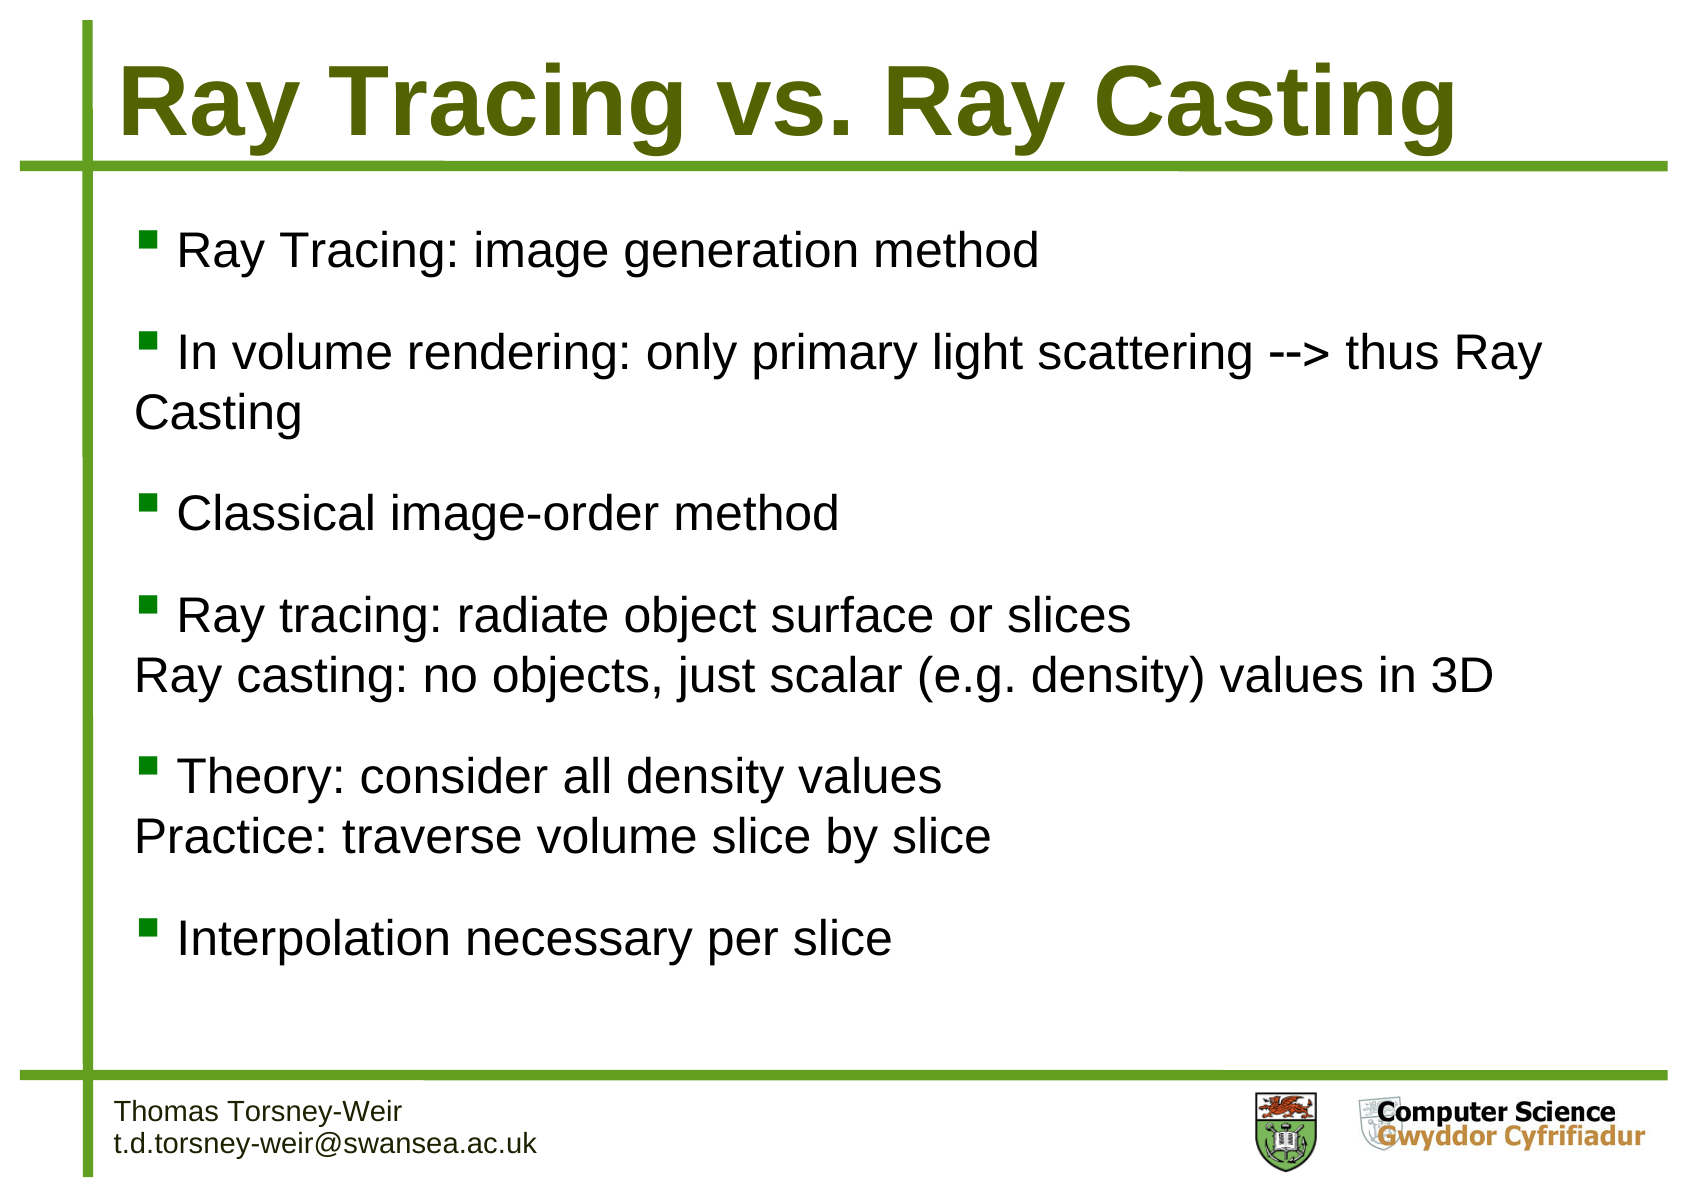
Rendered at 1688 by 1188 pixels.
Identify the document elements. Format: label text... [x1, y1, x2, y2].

title Ray Tracing vs. Ray Casting [101, 29, 1666, 166]
picture [1240, 1092, 1654, 1173]
list Ray Tracing: image generation method In volume rendering: only primary light scattering  thus Ray Casting Classical image-order method Ray tracing: radiate object surface or slices Ray casting: no objects, just scalar (e.g. density) values in 3D Theory: consider all density values Practice: traverse volume slice by slice Interpolation necessary per slice [117, 209, 1624, 1060]
